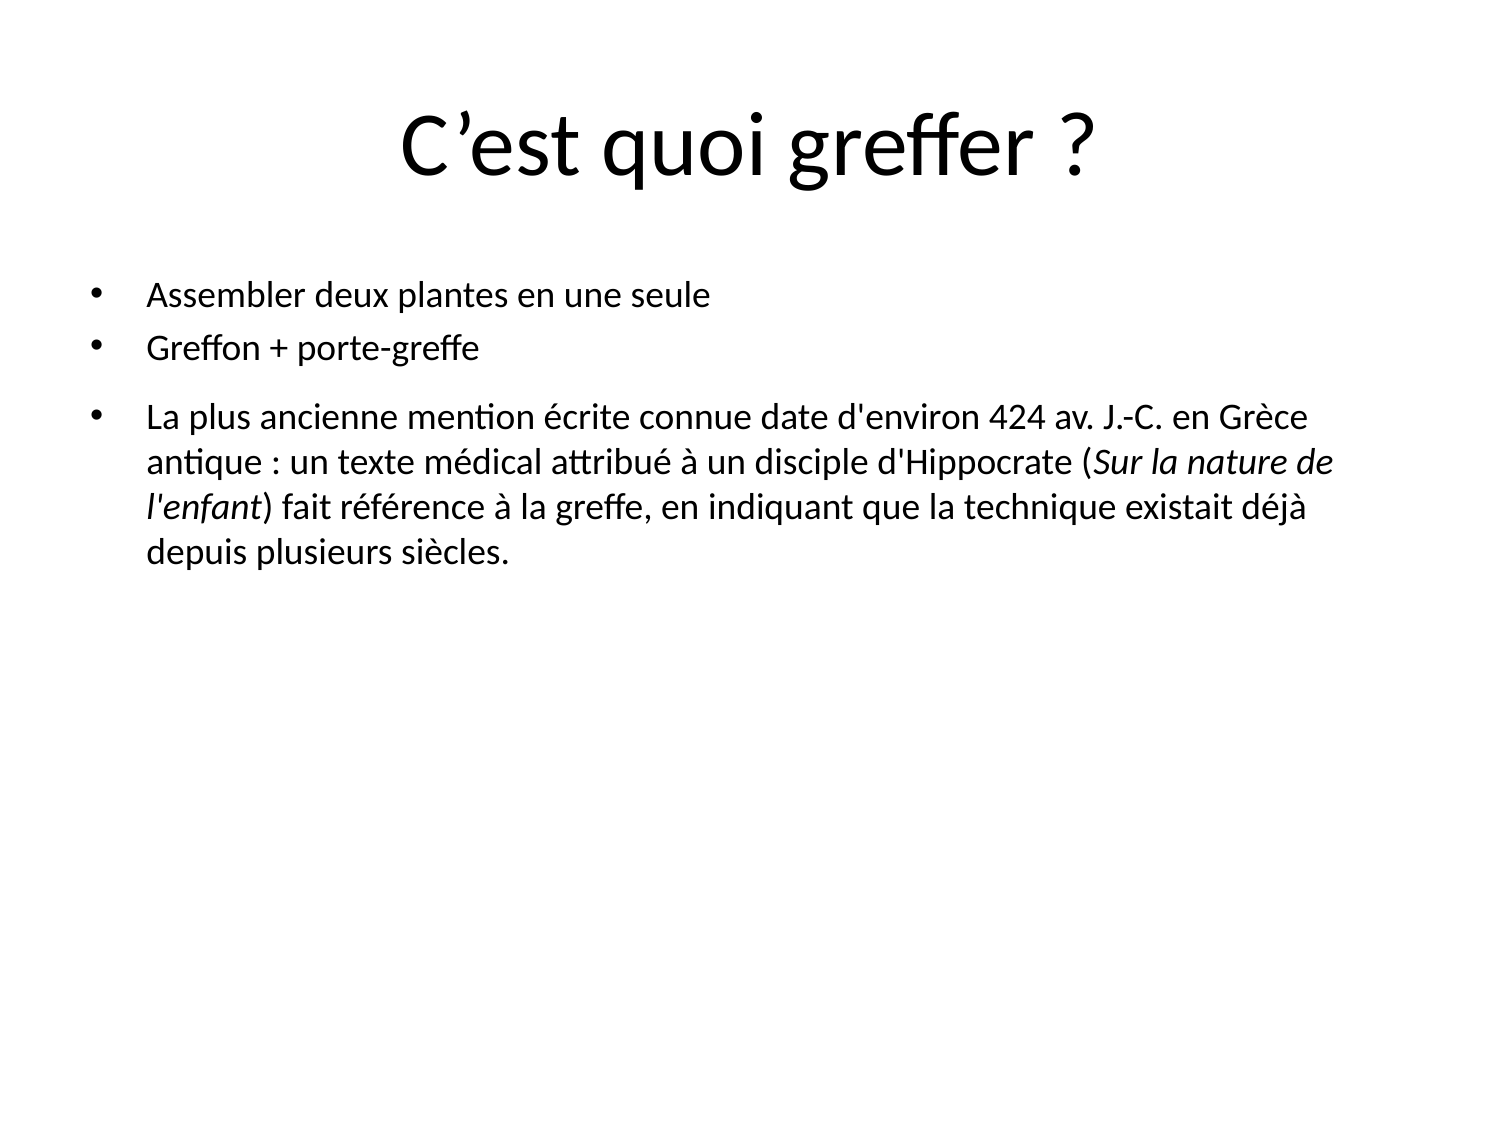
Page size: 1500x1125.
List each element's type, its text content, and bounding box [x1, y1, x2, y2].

list Assembler deux plantes en une seule Greffon + porte-greffe La plus ancienne mention écrite connue date d'environ 424 av. J.-C. en Grèce antique : un texte médical attribué à un disciple d'Hippocrate (Sur la nature de l'enfant) fait référence à la greffe, en indiquant que la technique existait déjà depuis plusieurs siècles. [75, 262, 1425, 1005]
title C’est quoi greffer ? [75, 45, 1425, 233]
